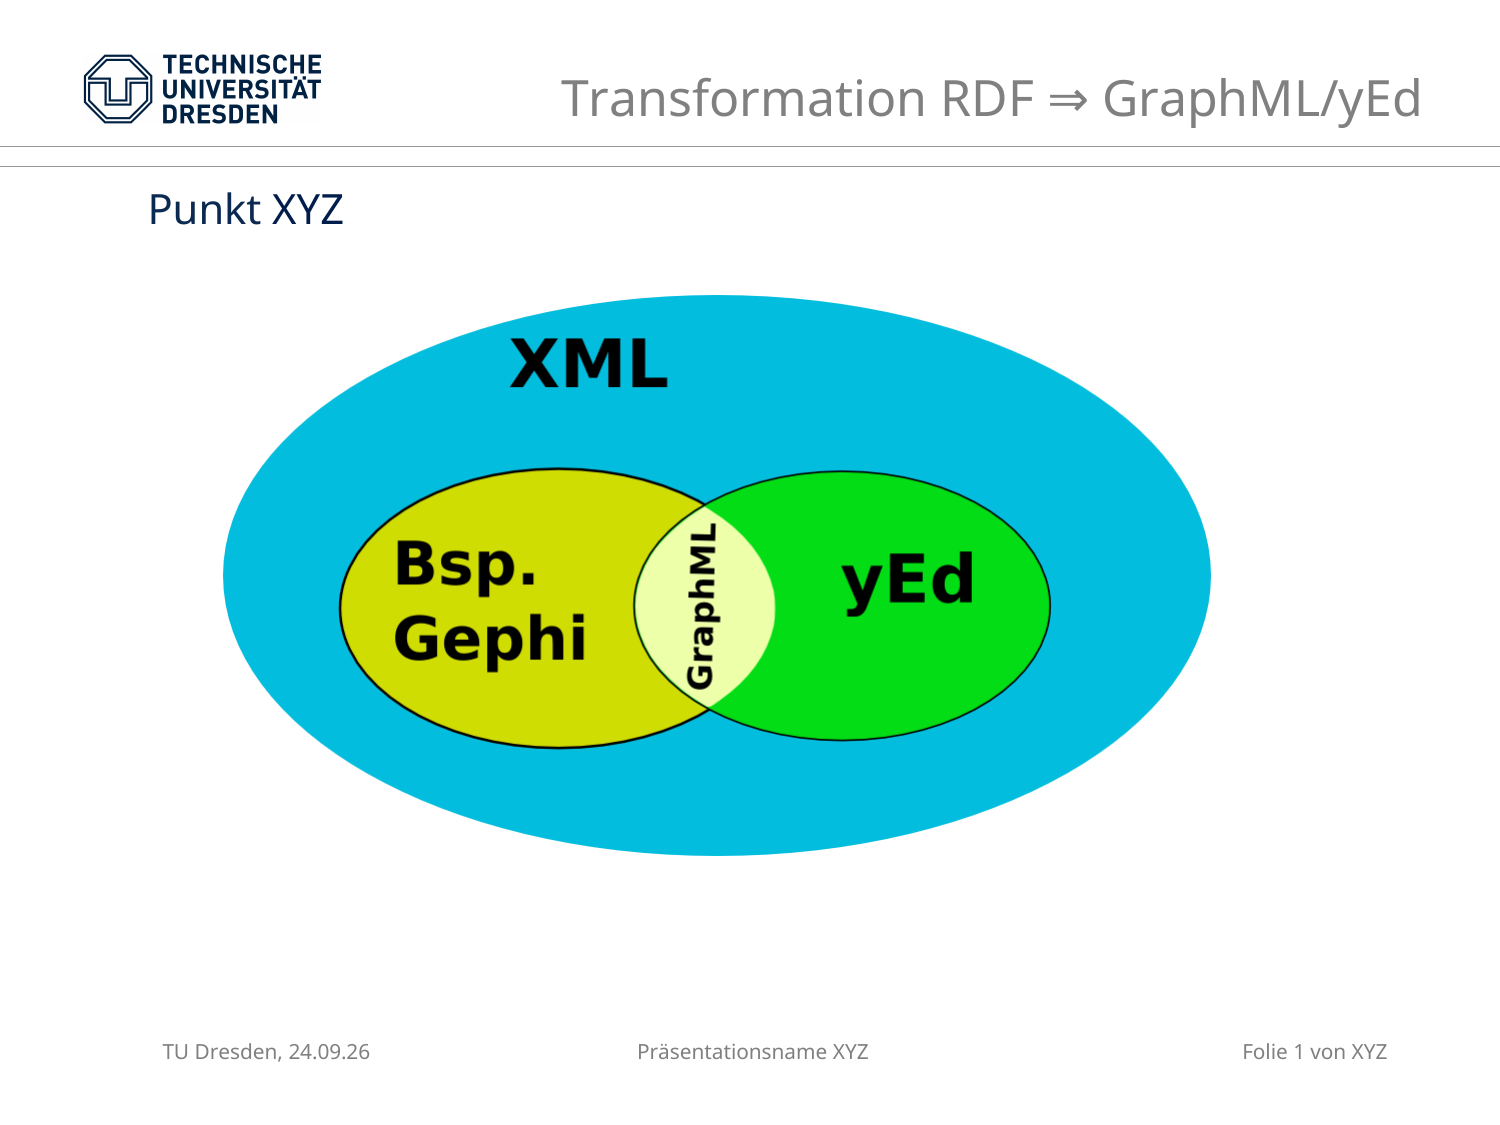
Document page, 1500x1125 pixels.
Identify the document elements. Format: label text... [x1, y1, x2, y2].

picture [83, 54, 321, 124]
picture [223, 295, 1211, 856]
text_box Punkt XYZ [147, 177, 1379, 240]
title Transformation RDF ⇒ GraphML/yEd [561, 59, 1500, 136]
